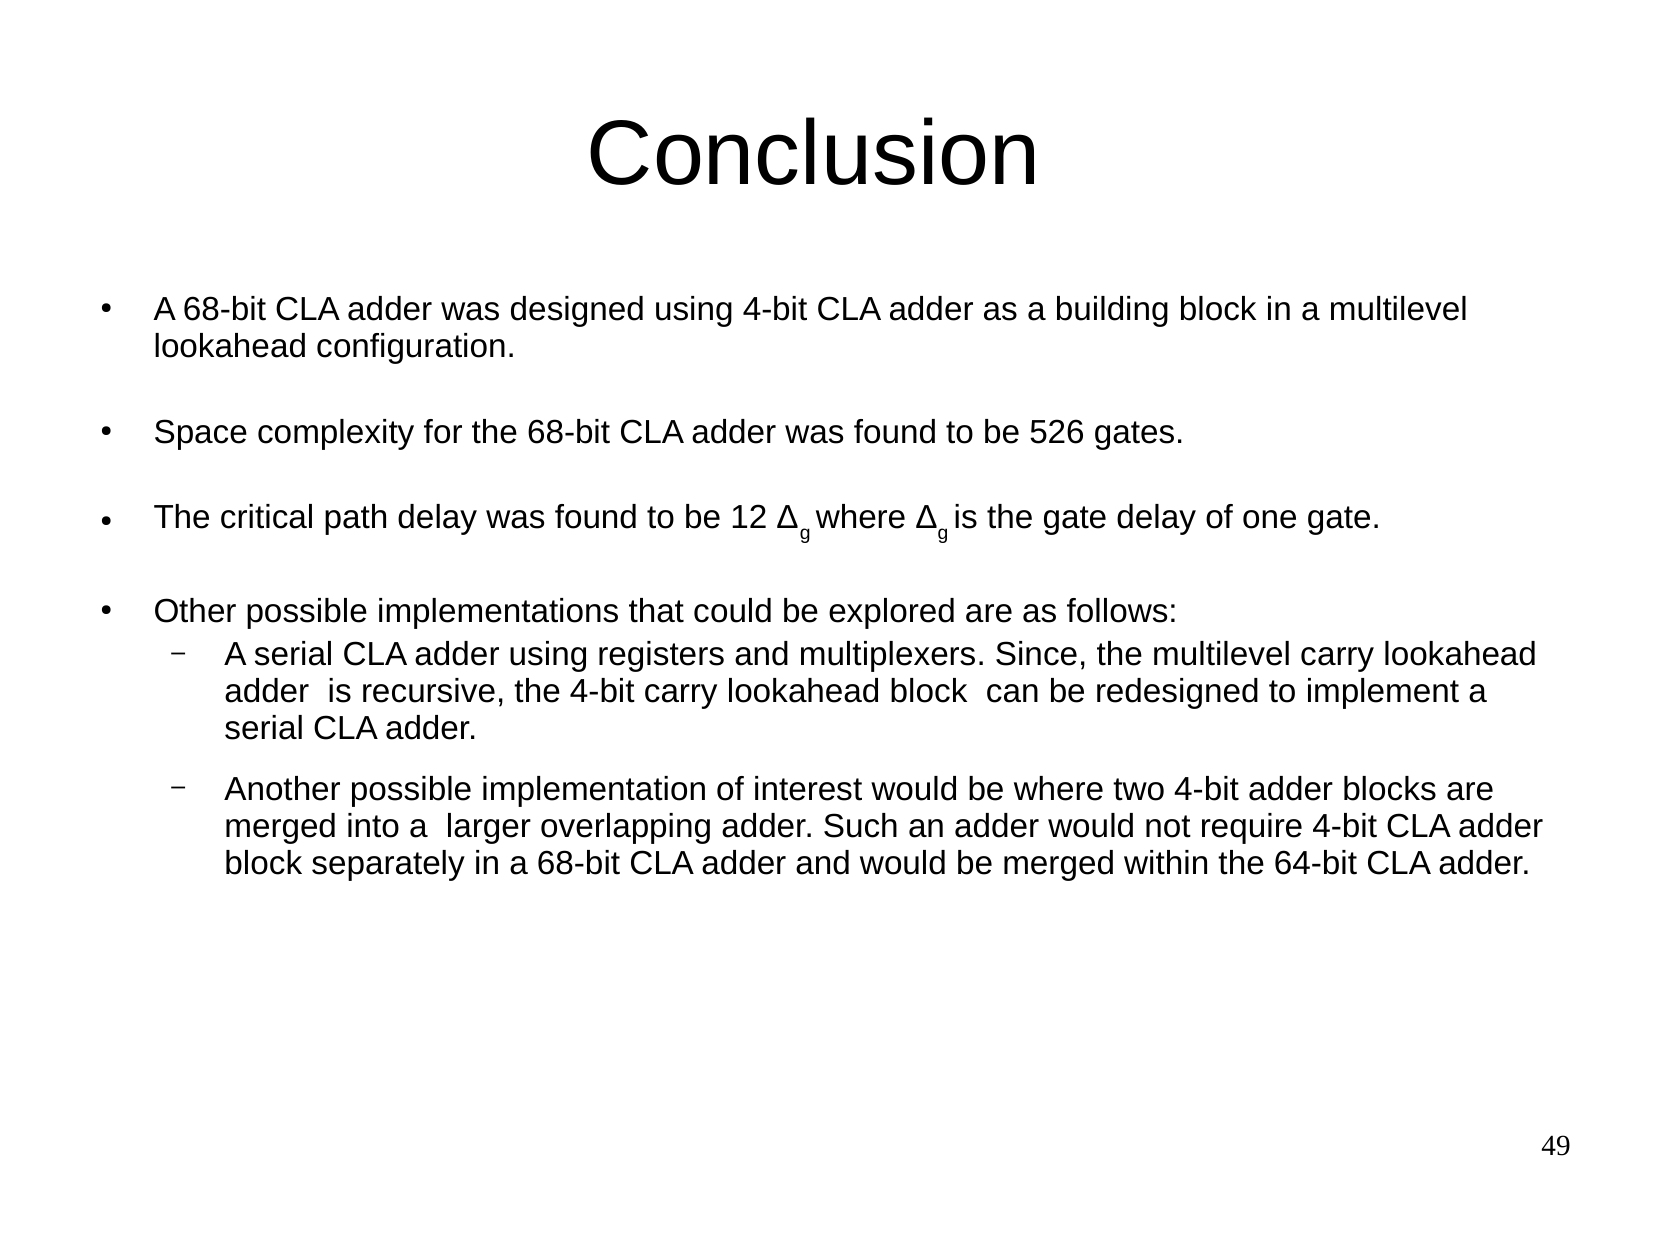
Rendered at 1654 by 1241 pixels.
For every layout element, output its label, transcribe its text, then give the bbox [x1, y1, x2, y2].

list A 68-bit CLA adder was designed using 4-bit CLA adder as a building block in a multilevel lookahead configuration. Space complexity for the 68-bit CLA adder was found to be 526 gates. The critical path delay was found to be 12 Δg where Δg is the gate delay of one gate. Other possible implementations that could be explored are as follows: A serial CLA adder using registers and multiplexers. Since, the multilevel carry lookahead adder is recursive, the 4-bit carry lookahead block can be redesigned to implement a serial CLA adder. Another possible implementation of interest would be where two 4-bit adder blocks are merged into a larger overlapping adder. Such an adder would not require 4-bit CLA adder block separately in a 68-bit CLA adder and would be merged within the 64-bit CLA adder. [82, 290, 1571, 1010]
title Conclusion [82, 49, 1571, 257]
